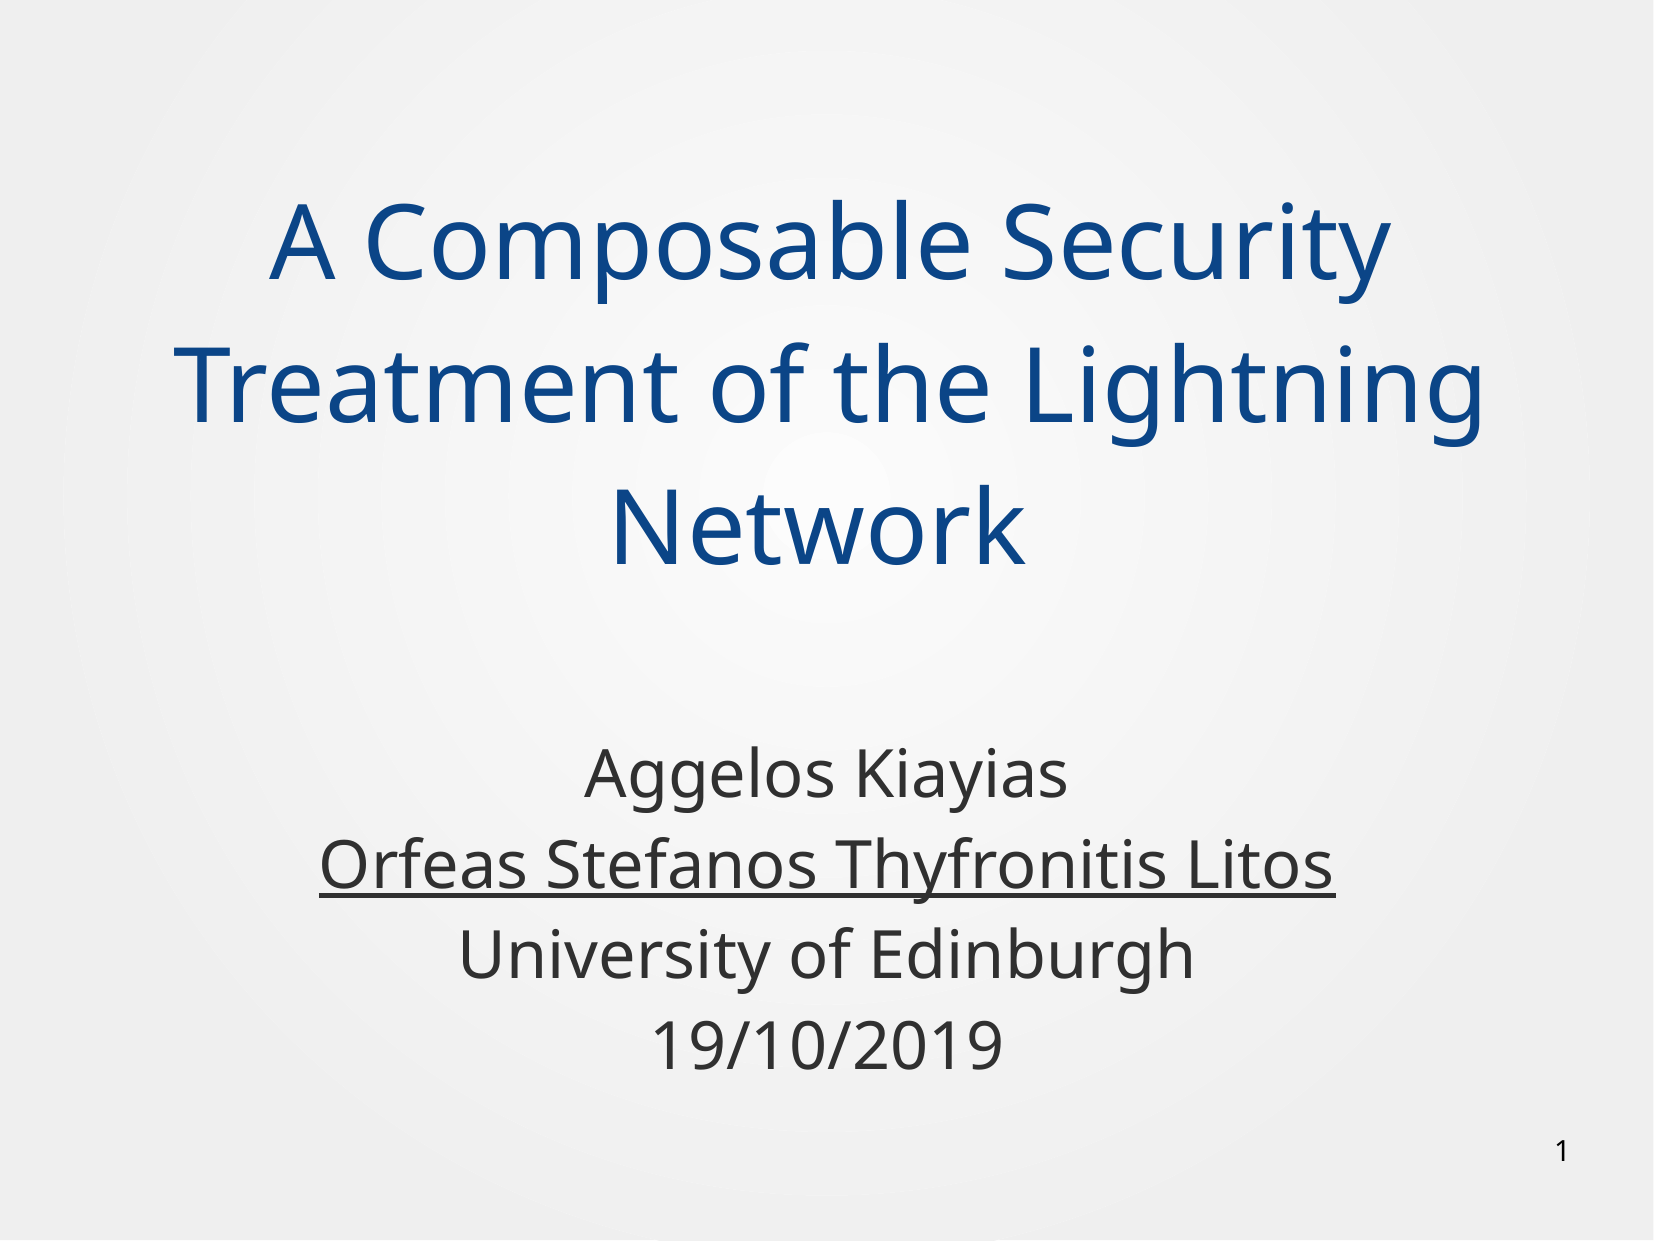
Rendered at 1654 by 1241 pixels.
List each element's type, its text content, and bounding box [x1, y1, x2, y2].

subtitle Aggelos Kiayias Orfeas Stefanos Thyfronitis Litos University of Edinburgh 19/10/2019 [318, 726, 1360, 1090]
title A Composable Security Treatment of the Lightning Network [173, 154, 1498, 595]
